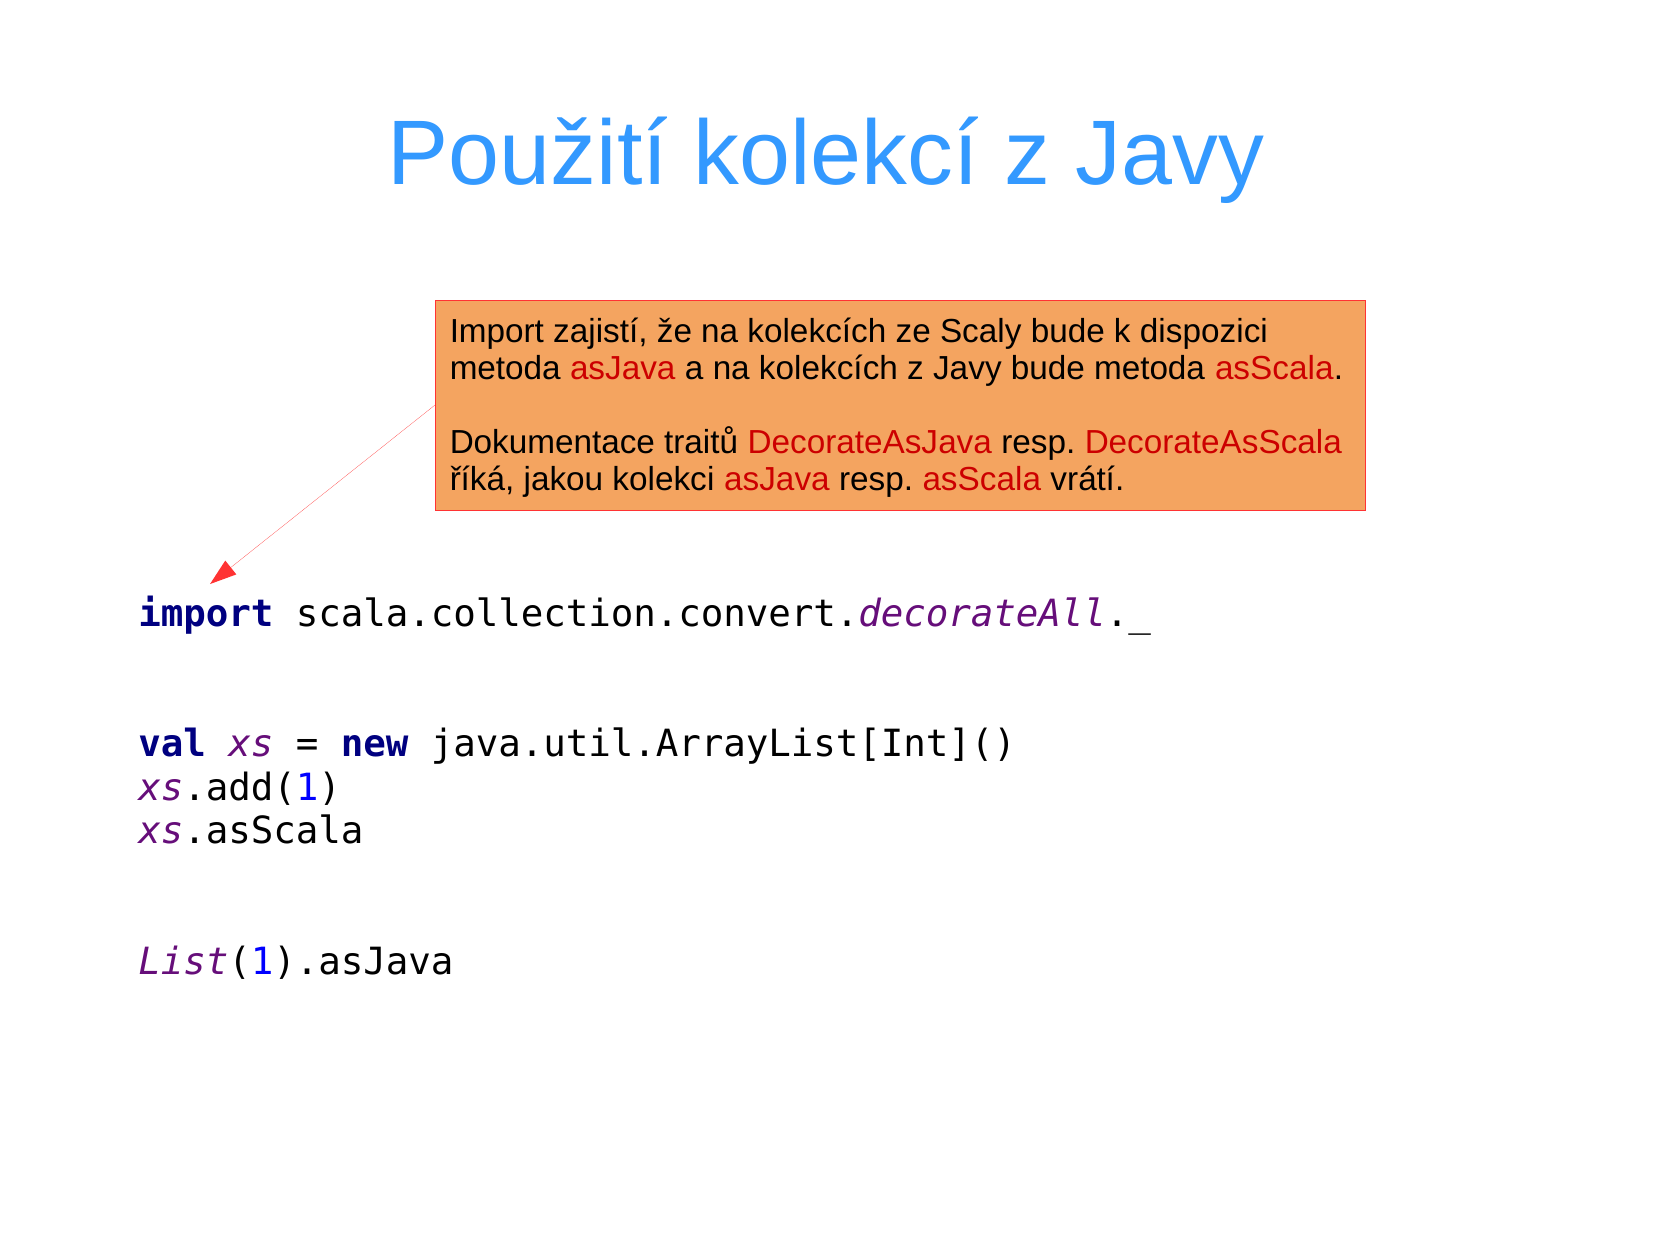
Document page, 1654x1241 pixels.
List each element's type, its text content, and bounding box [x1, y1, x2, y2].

text_box Import zajistí, že na kolekcích ze Scaly bude k dispozici metoda asJava a na kolekcích z Javy bude metoda asScala. Dokumentace traitů DecorateAsJava resp. DecorateAsScala říká, jakou kolekci asJava resp. asScala vrátí. [435, 300, 1366, 511]
title Použití kolekcí z Javy [82, 49, 1571, 257]
text_box import scala.collection.convert.decorateAll._ val xs = new java.util.ArrayList[Int]() xs.add(1) xs.asScala List(1).asJava [123, 584, 1201, 995]
